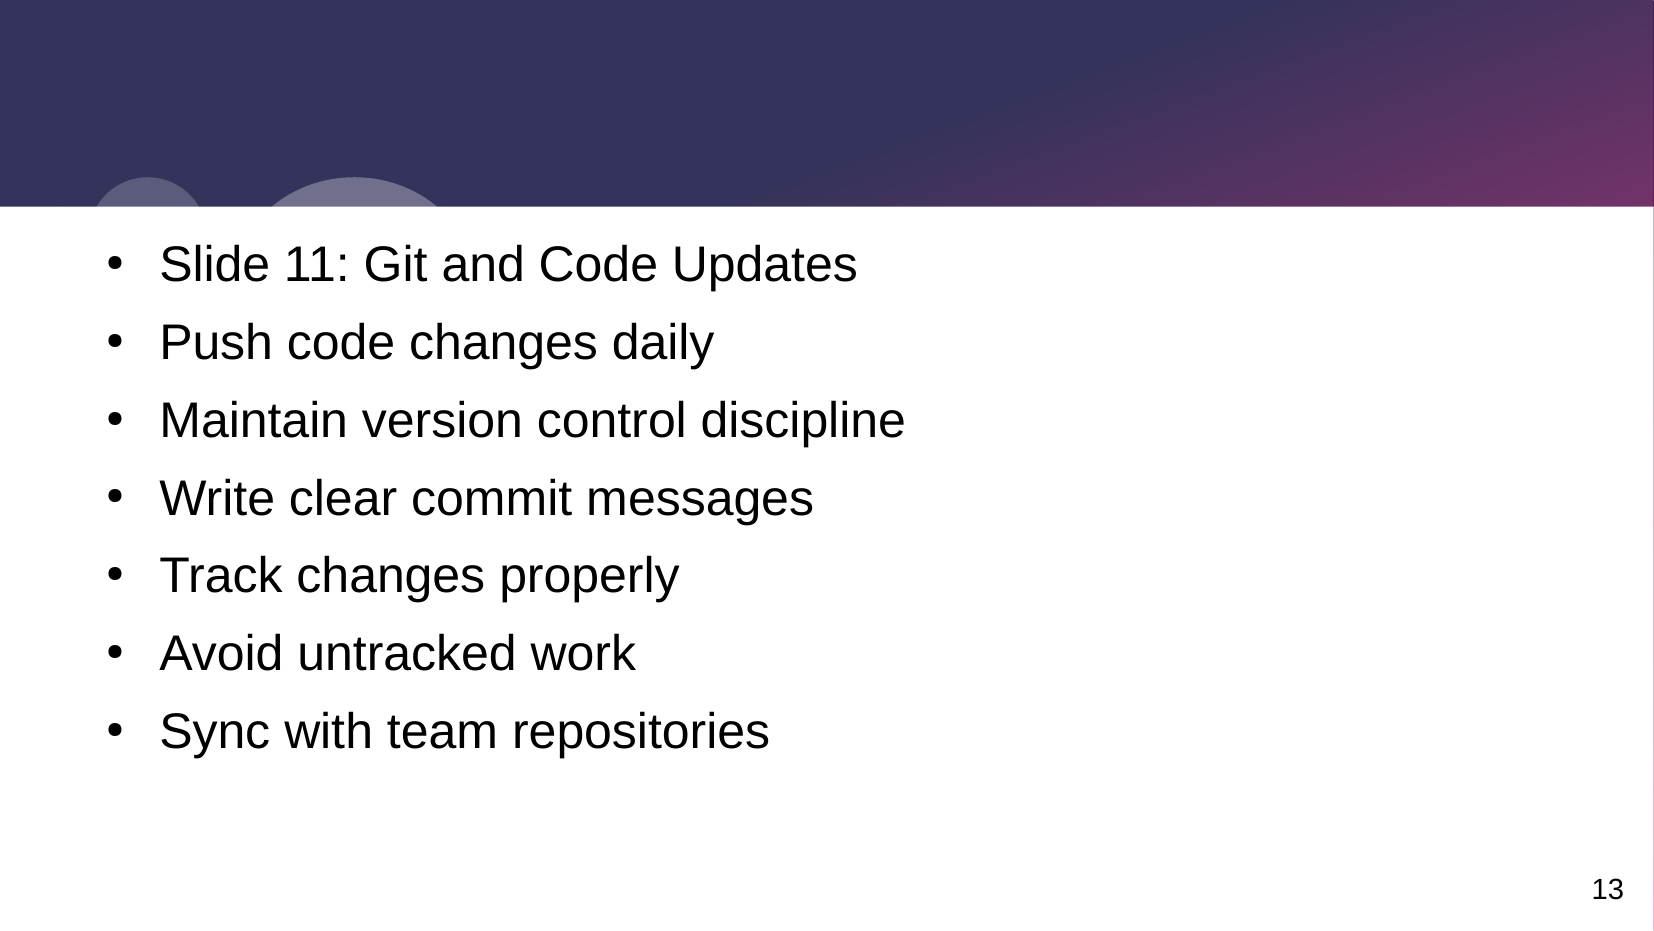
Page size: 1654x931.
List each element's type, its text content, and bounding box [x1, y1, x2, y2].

list Slide 11: Git and Code Updates Push code changes daily Maintain version control discipline Write clear commit messages Track changes properly Avoid untracked work Sync with team repositories [88, 236, 1565, 827]
